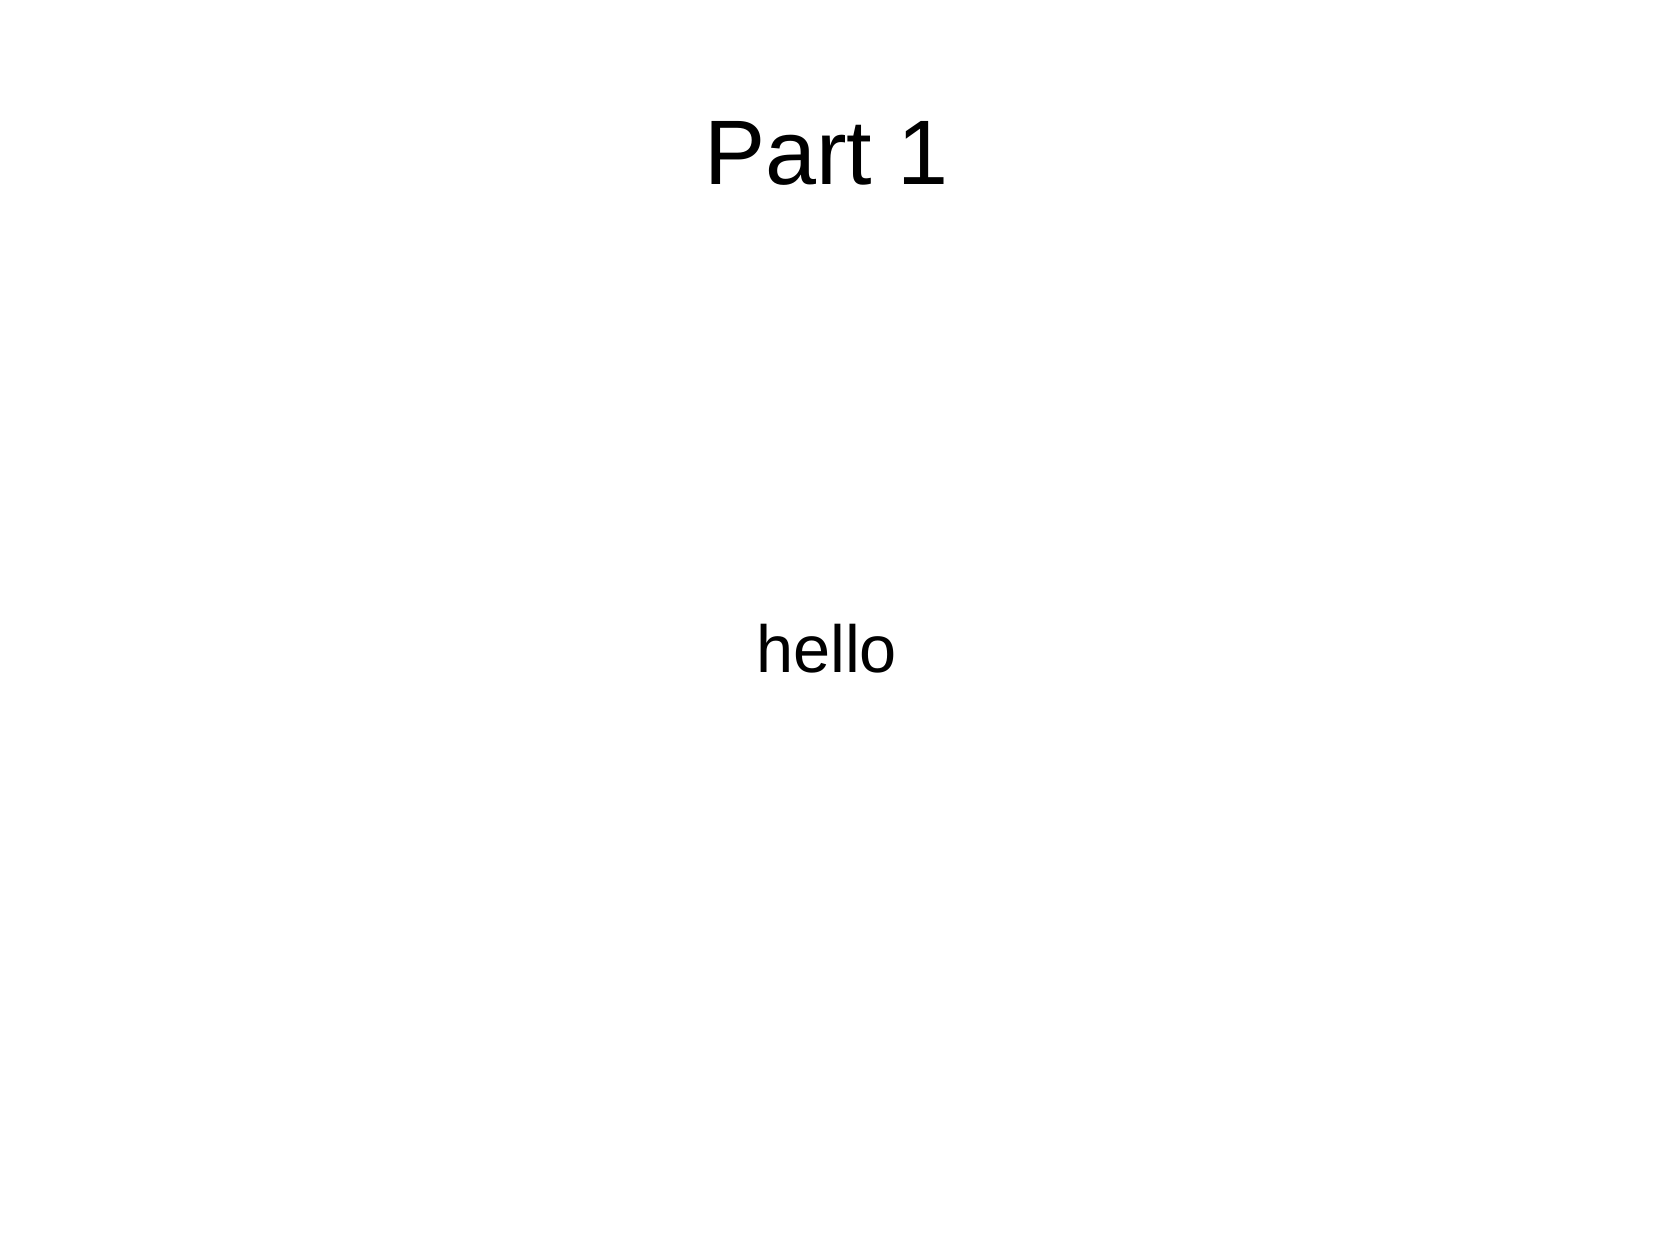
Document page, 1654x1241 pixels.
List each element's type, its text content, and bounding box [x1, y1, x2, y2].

subtitle hello [82, 290, 1571, 1010]
title Part 1 [82, 49, 1571, 257]
